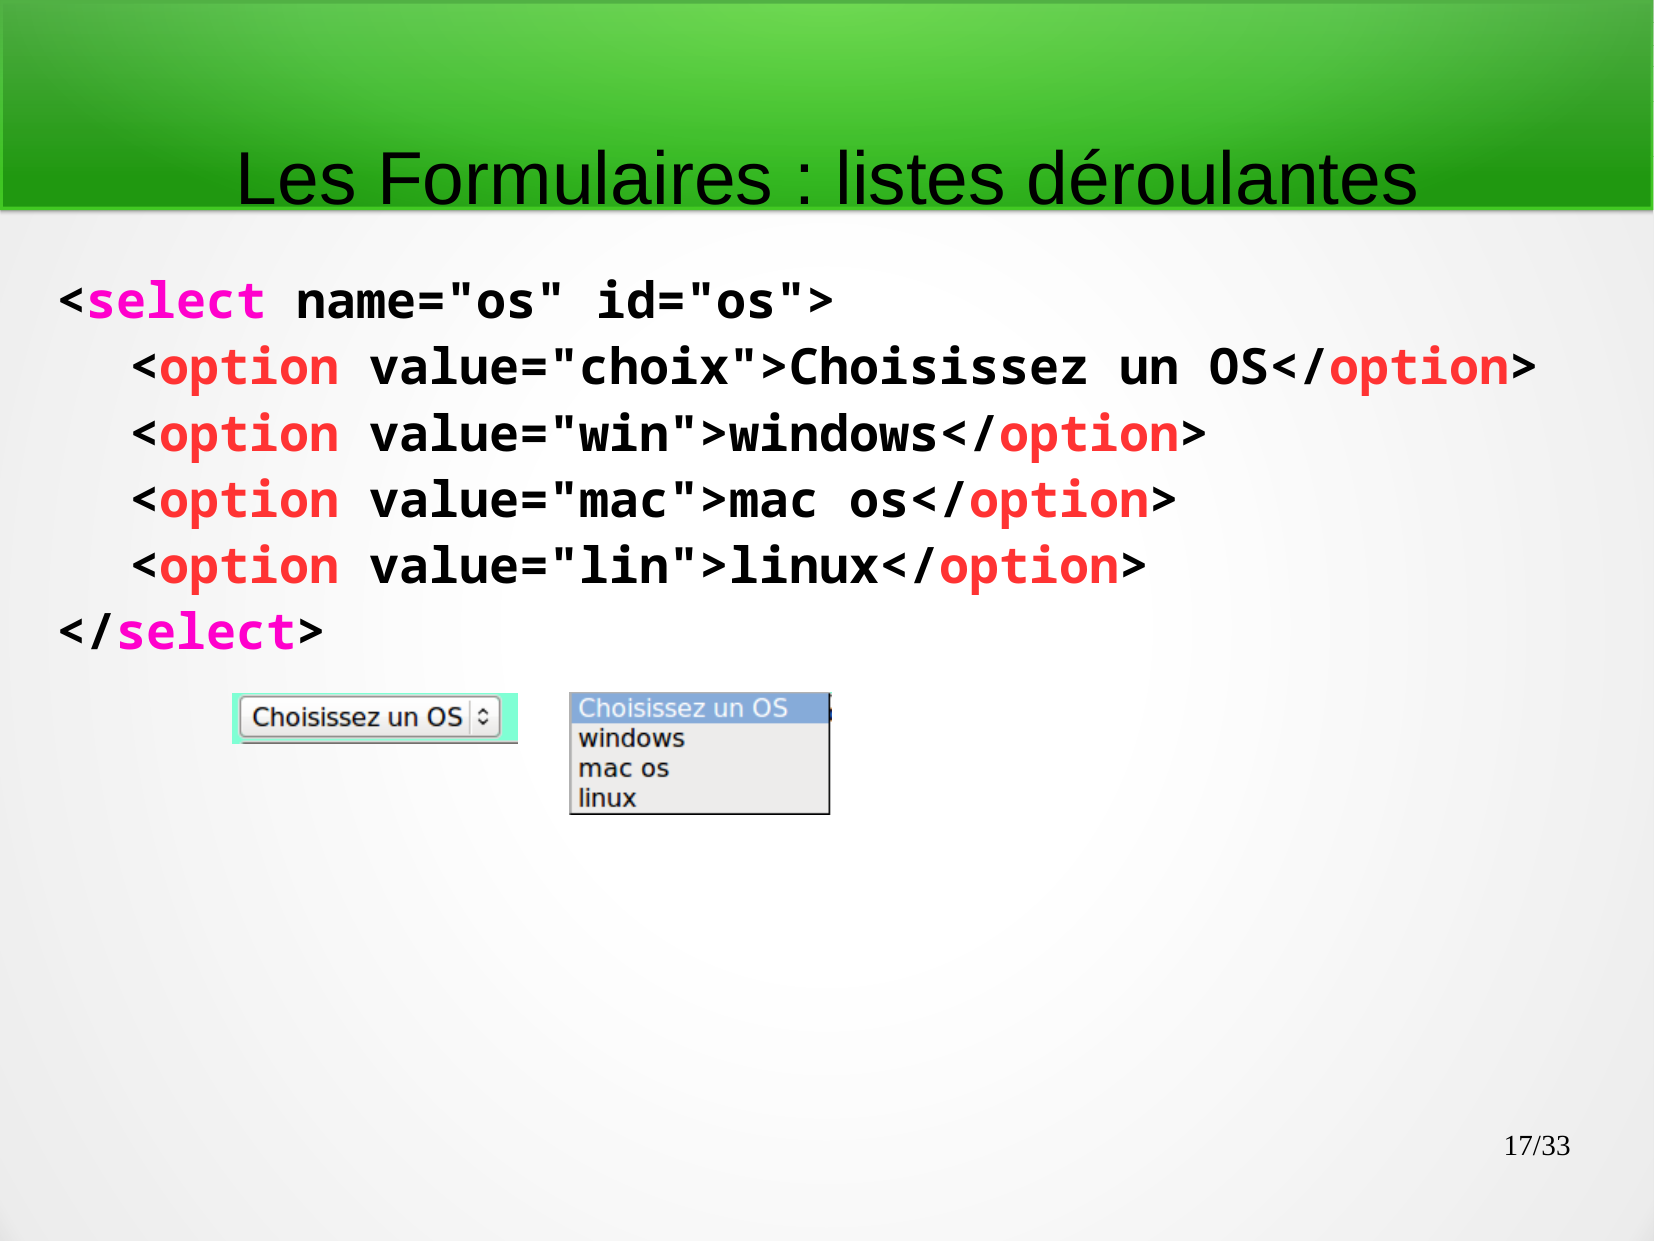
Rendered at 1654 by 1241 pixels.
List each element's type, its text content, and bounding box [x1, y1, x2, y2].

text_box <select name="os" id="os"> <option value="choix">Choisissez un OS</option> <option value="win">windows</option> <option value="mac">mac os</option> <option value="lin">linux</option> </select> [55, 265, 1624, 1188]
picture [569, 692, 832, 815]
title Les Formulaires : listes déroulantes [121, 77, 1534, 265]
picture [232, 693, 518, 744]
